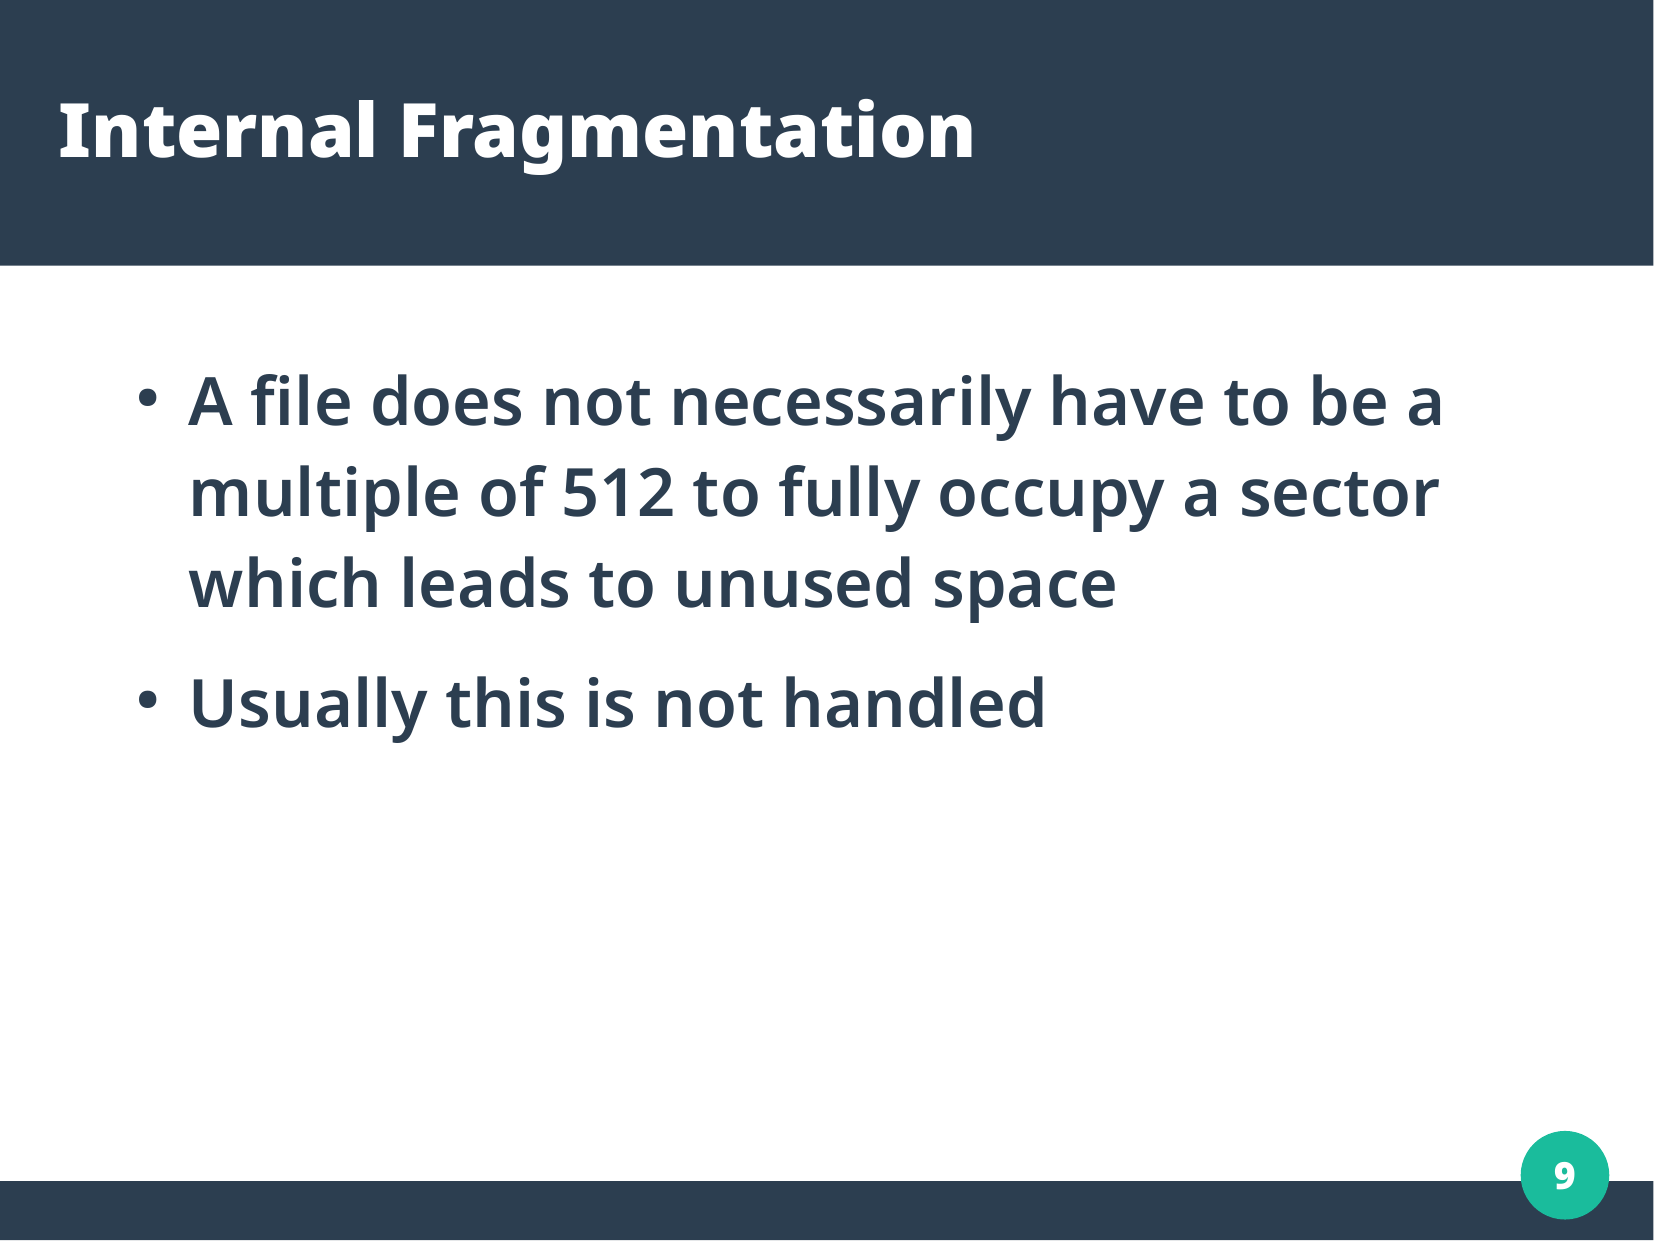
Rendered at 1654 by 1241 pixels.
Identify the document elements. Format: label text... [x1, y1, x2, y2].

title Internal Fragmentation [59, 49, 1595, 207]
list A file does not necessarily have to be a multiple of 512 to fully occupy a sector which leads to unused space Usually this is not handled [118, 354, 1536, 1074]
